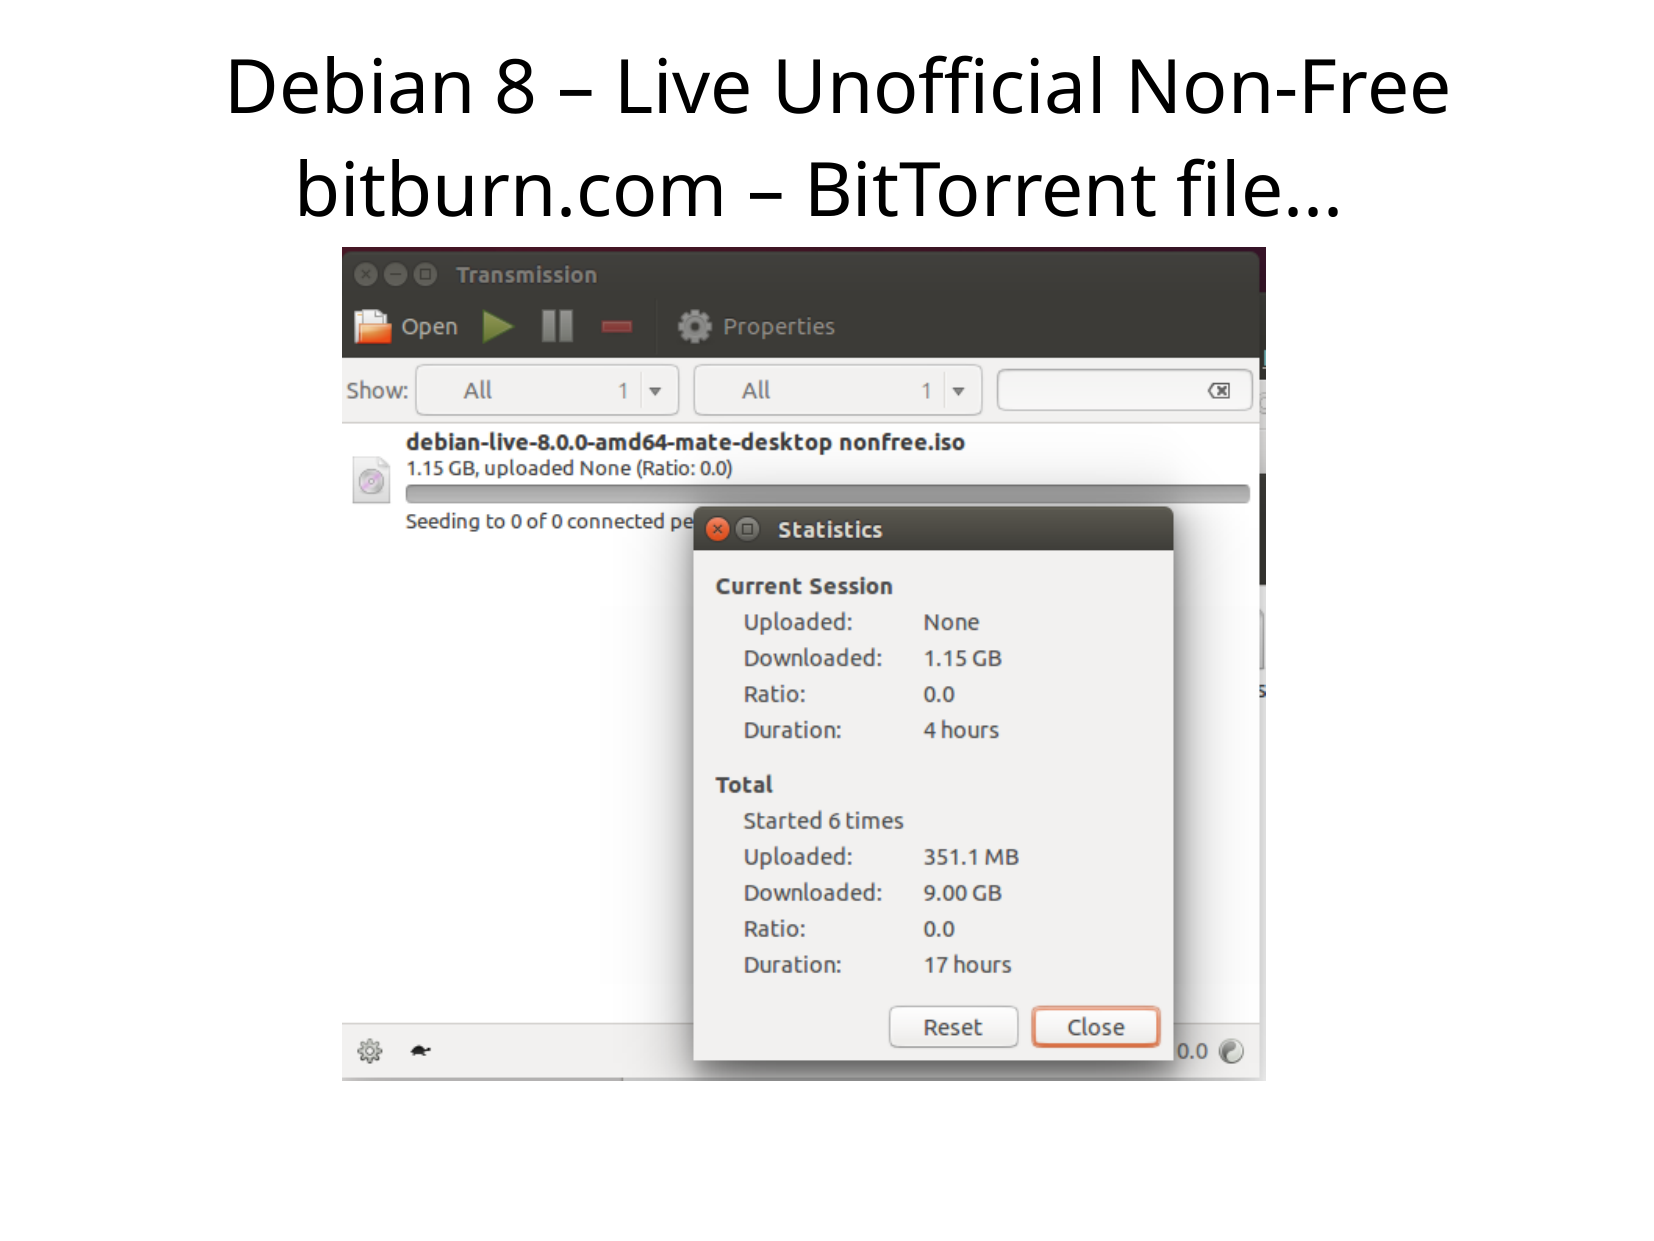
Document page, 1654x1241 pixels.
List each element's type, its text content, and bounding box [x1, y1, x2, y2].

title Debian 8 – Live Unofficial Non-Free bitburn.com – BitTorrent file... [94, 53, 1583, 219]
picture [342, 247, 1266, 1081]
